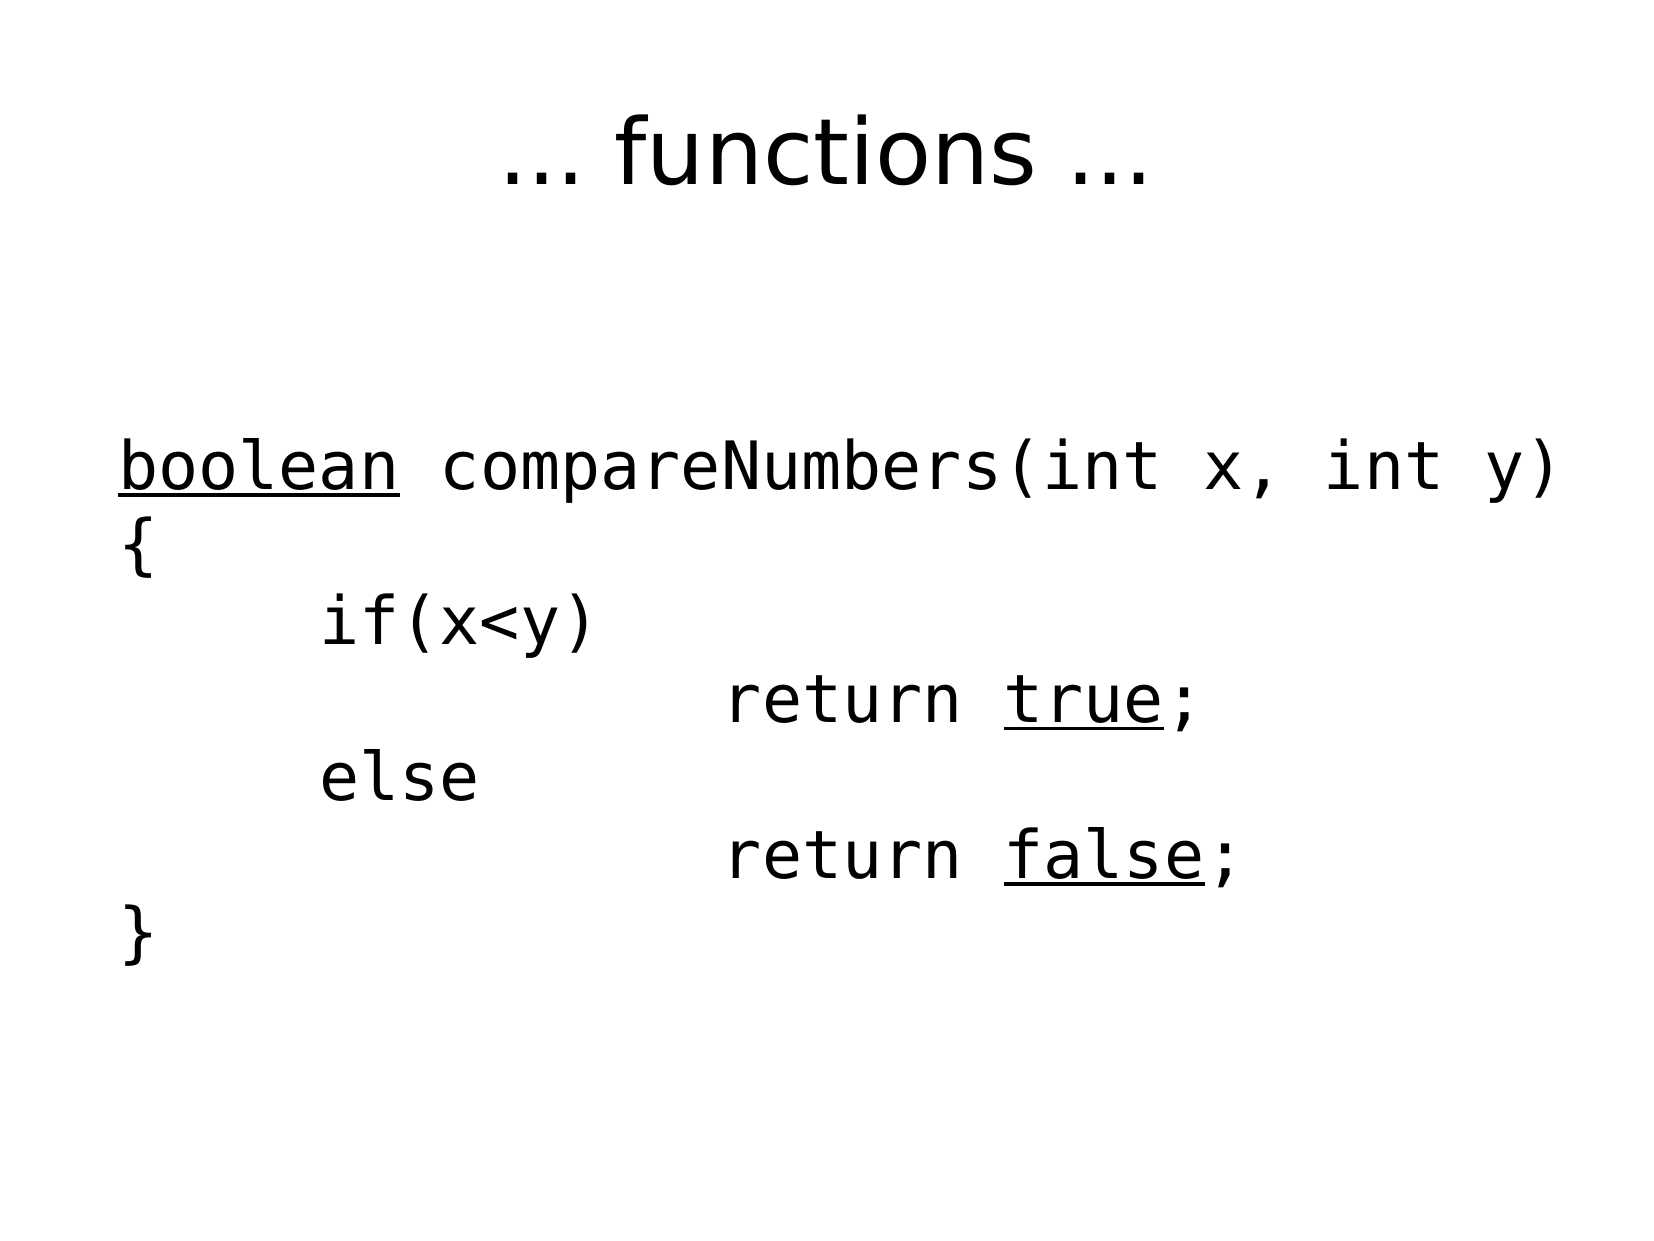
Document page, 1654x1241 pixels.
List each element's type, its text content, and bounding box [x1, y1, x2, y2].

title ... functions ... [82, 49, 1571, 257]
subtitle boolean compareNumbers(int x, int y) { if(x<y) return true; else return false; } [82, 290, 1571, 1109]
